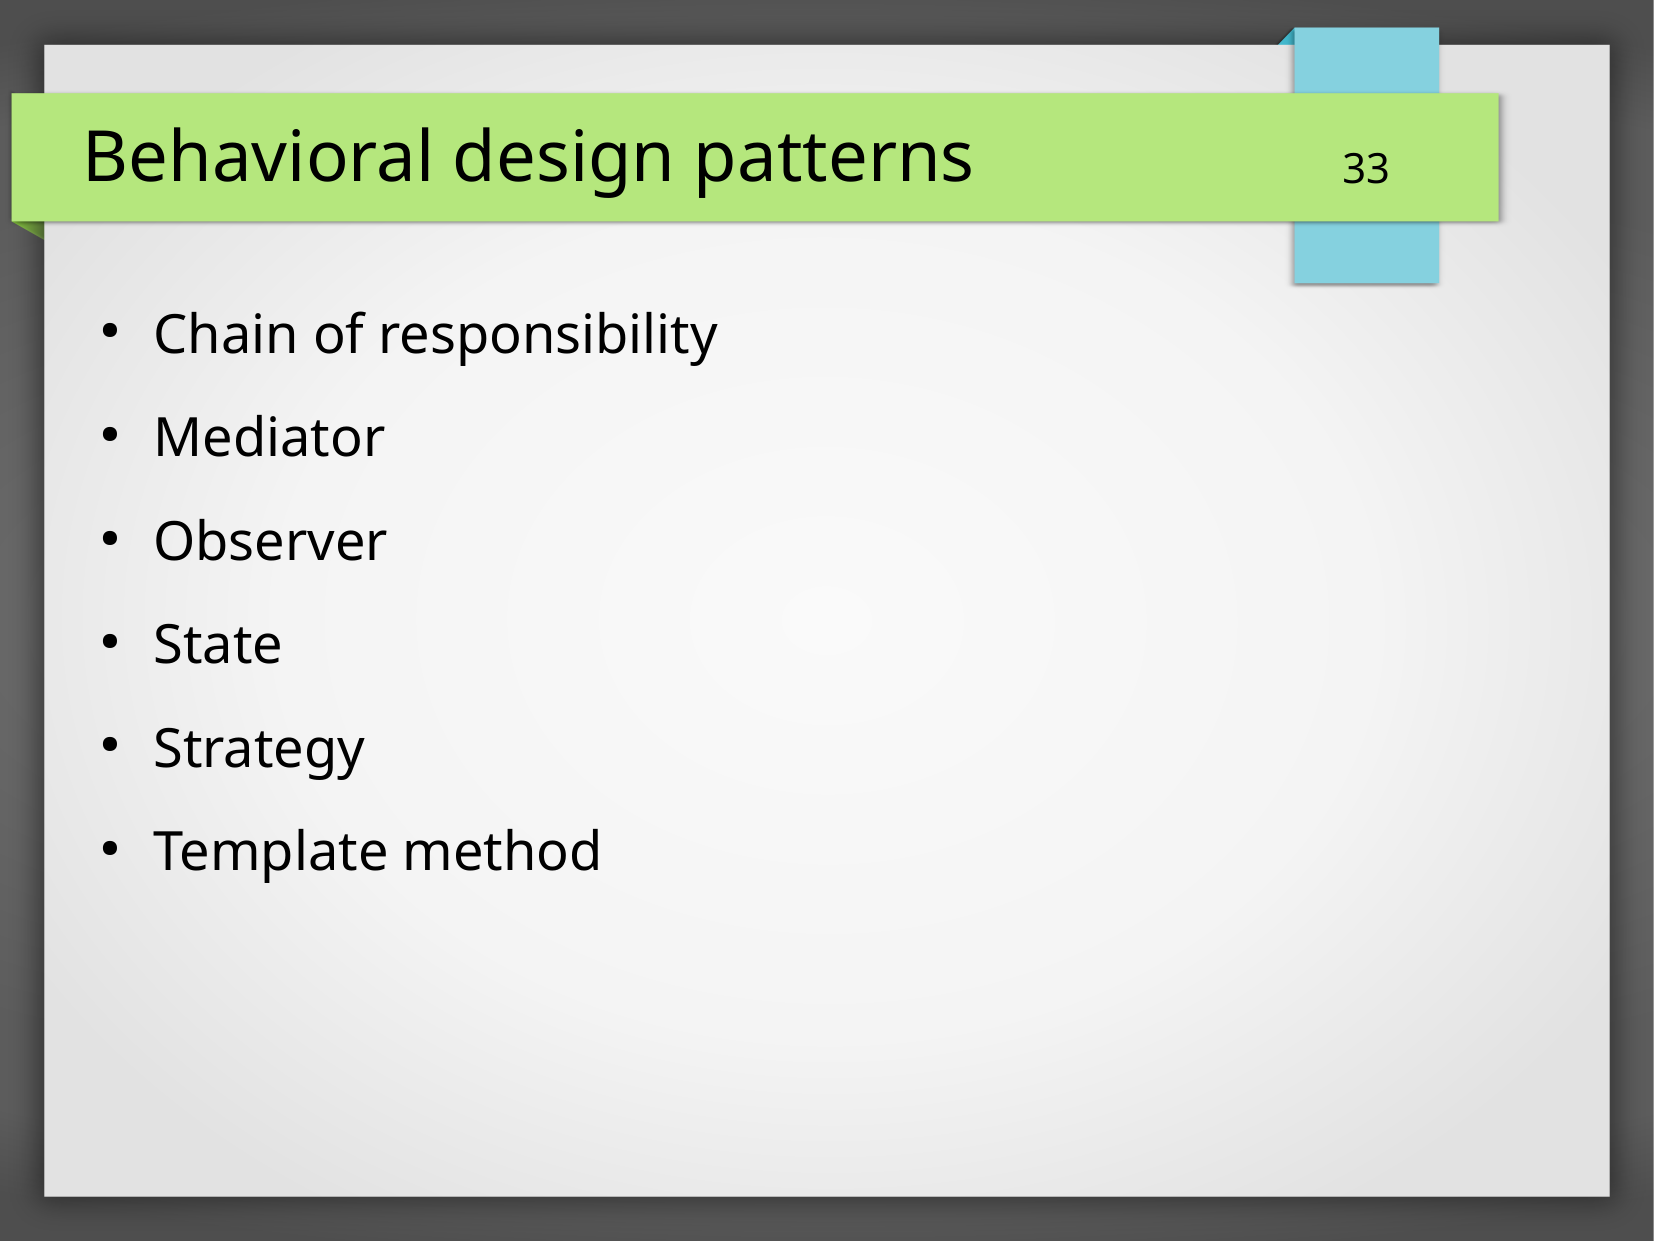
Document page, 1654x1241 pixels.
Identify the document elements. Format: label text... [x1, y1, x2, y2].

title Behavioral design patterns [82, 94, 1264, 213]
list Chain of responsibility Mediator Observer State Strategy Template method [82, 295, 809, 1015]
picture [0, 0, 1654, 1241]
text_box <number> [1254, 131, 1479, 207]
